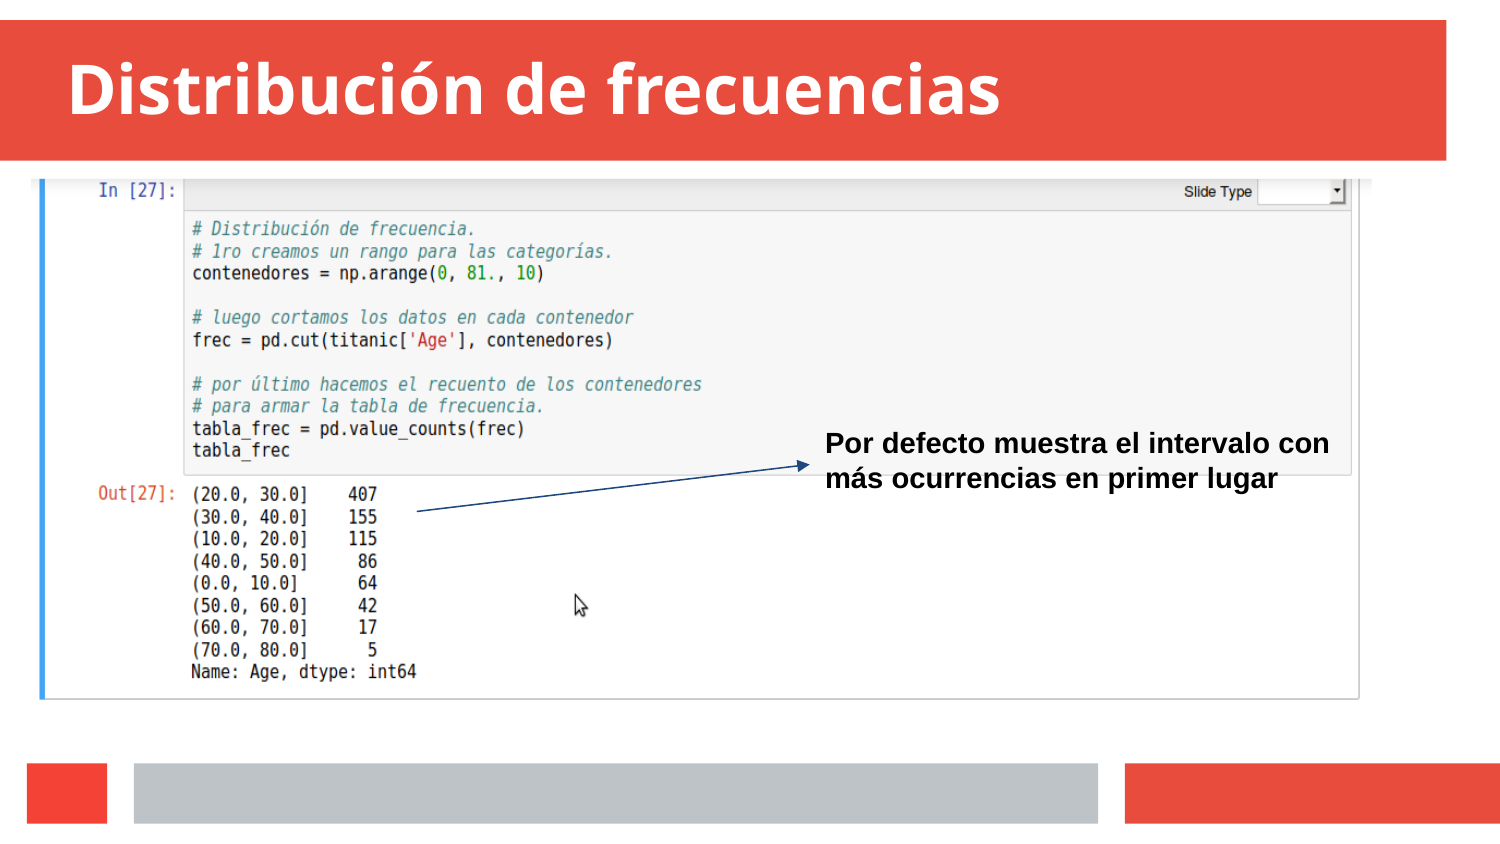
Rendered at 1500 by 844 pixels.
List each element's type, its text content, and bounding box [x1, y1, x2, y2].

text_box Por defecto muestra el intervalo con más ocurrencias en primer lugar [810, 373, 1410, 555]
title Distribución de frecuencias [53, 40, 1447, 141]
picture [31, 174, 1372, 704]
